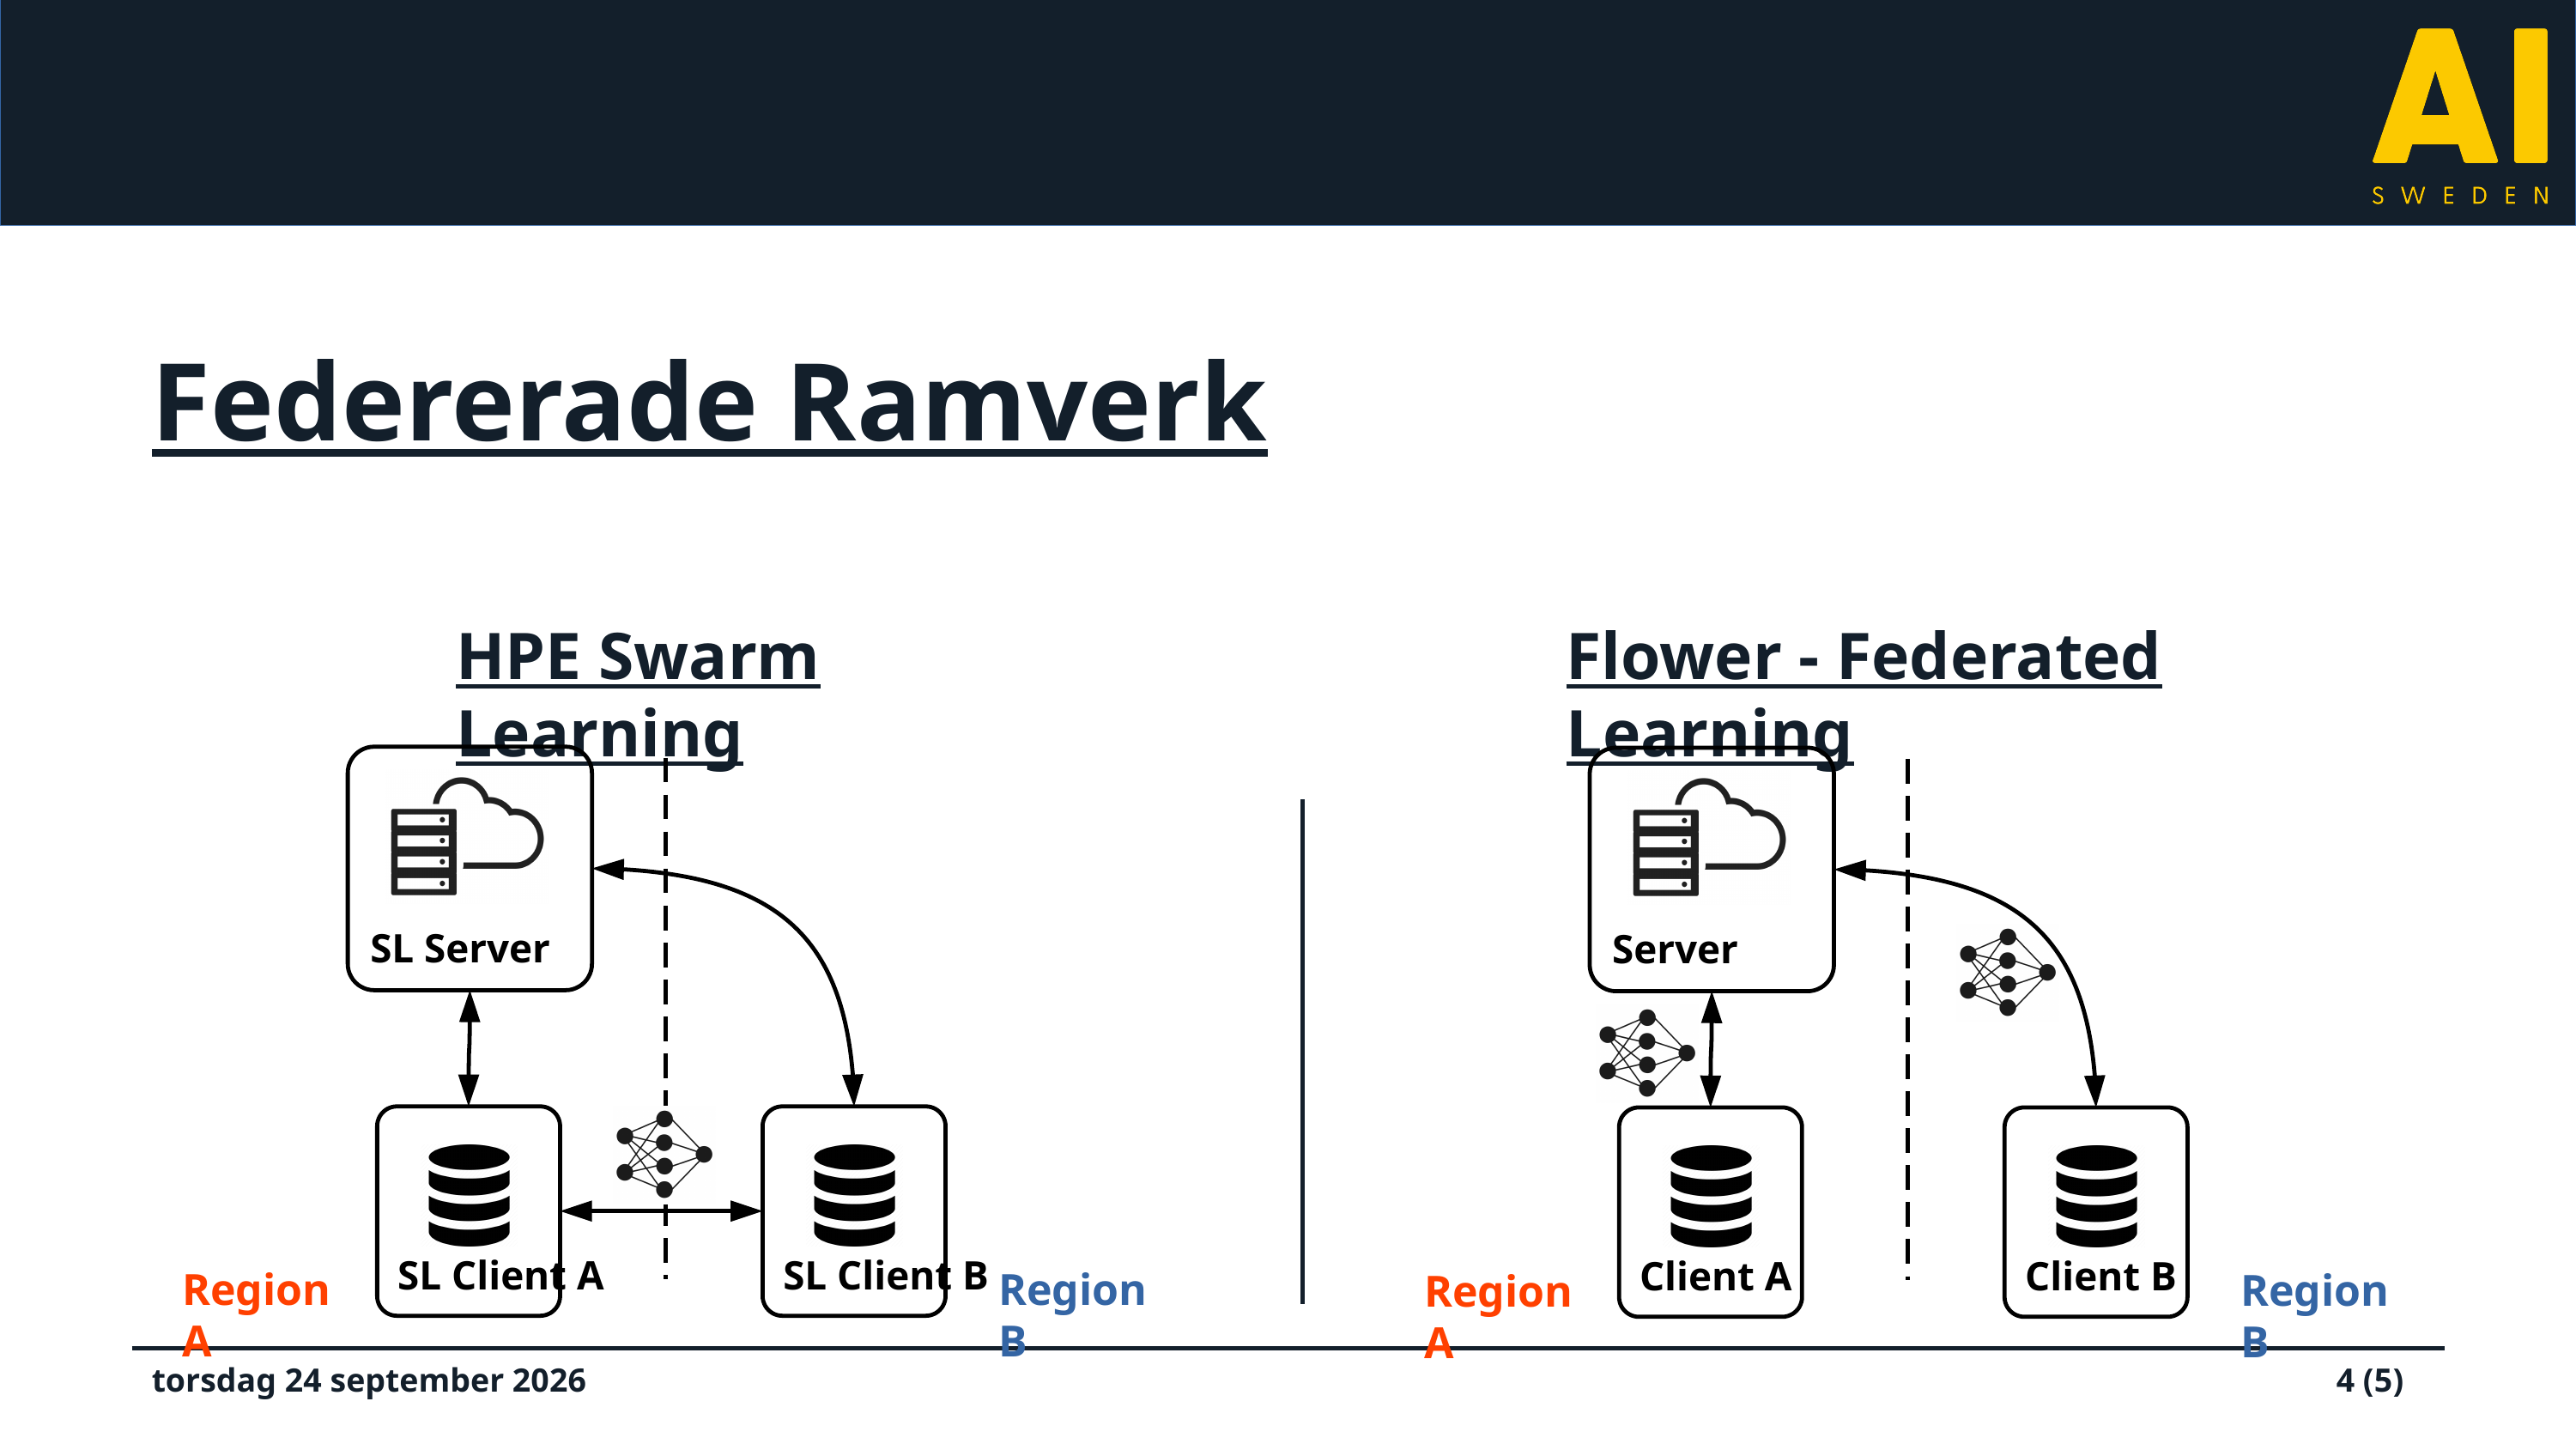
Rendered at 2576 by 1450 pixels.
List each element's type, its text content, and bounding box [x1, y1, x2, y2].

title Region B [975, 1251, 1173, 1328]
text_box Client B [2004, 1107, 2188, 1317]
text_box SL Client B [762, 1106, 946, 1316]
title HPE Swarm Learning [433, 603, 1059, 701]
text_box Server [1589, 747, 1834, 992]
picture [613, 1107, 716, 1204]
title Region A [1401, 1252, 1598, 1329]
text_box Client A [1619, 1107, 1803, 1317]
text_box [0, 0, 2576, 226]
picture [2036, 924, 2059, 949]
title Federerade Ramverk [129, 299, 2241, 497]
picture [1956, 924, 2059, 1022]
title Region A [159, 1251, 356, 1328]
text_box SL Client A [377, 1106, 561, 1316]
text_box torsdag 10 mars 2022 [207, 1343, 730, 1346]
picture [1596, 1005, 1699, 1103]
text_box <number> (5) [1846, 1343, 2447, 1420]
picture [2373, 28, 2548, 204]
text_box torsdag 10 mars 2022 [129, 1343, 730, 1420]
text_box <number> (5) [1846, 1343, 2244, 1346]
text_box SL Server [348, 746, 592, 991]
title Region B [2217, 1252, 2415, 1329]
title Flower - Federated Learning [1543, 603, 2337, 701]
